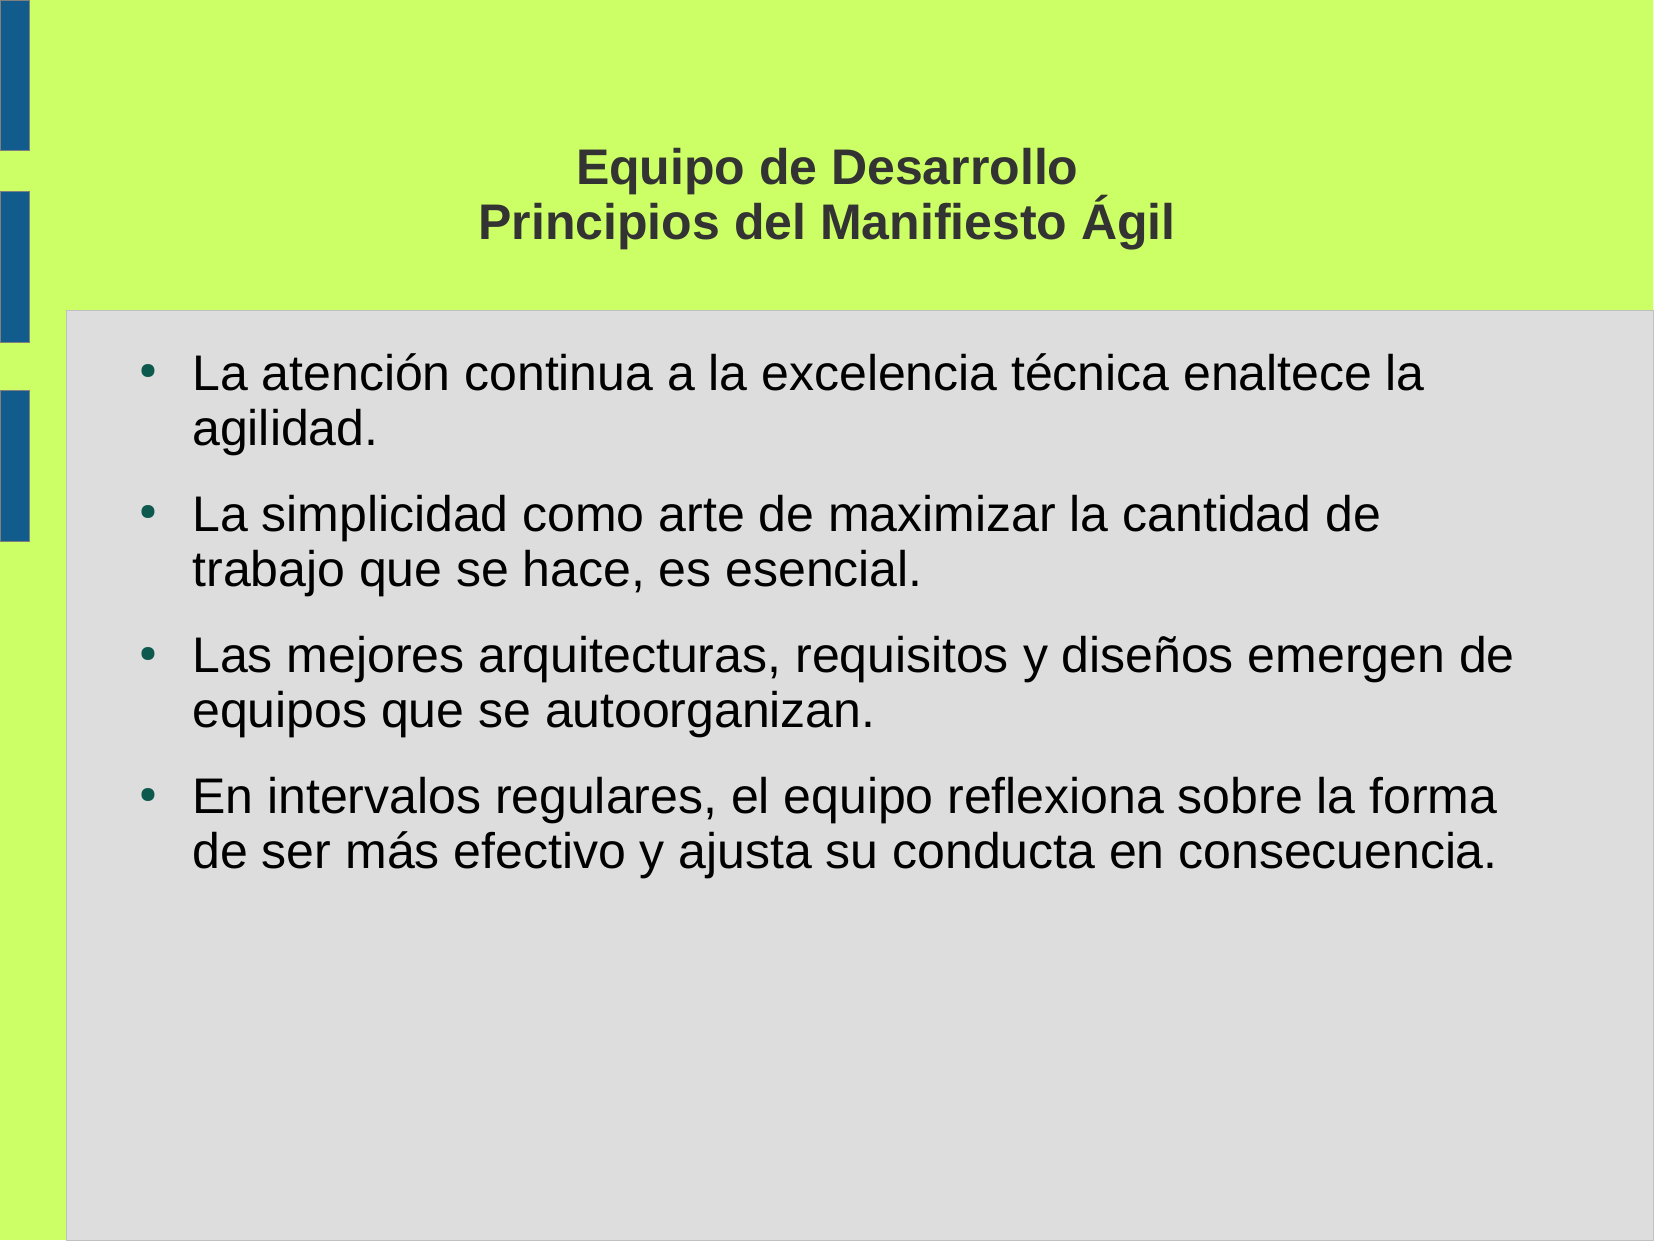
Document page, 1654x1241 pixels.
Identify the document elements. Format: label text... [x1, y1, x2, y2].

list La atención continua a la excelencia técnica enaltece la agilidad. La simplicidad como arte de maximizar la cantidad de trabajo que se hace, es esencial. Las mejores arquitecturas, requisitos y diseños emergen de equipos que se autoorganizan. En intervalos regulares, el equipo reflexiona sobre la forma de ser más efectivo y ajusta su conducta en consecuencia. [121, 344, 1534, 1127]
title Equipo de Desarrollo Principios del Manifiesto Ágil [121, 91, 1534, 299]
